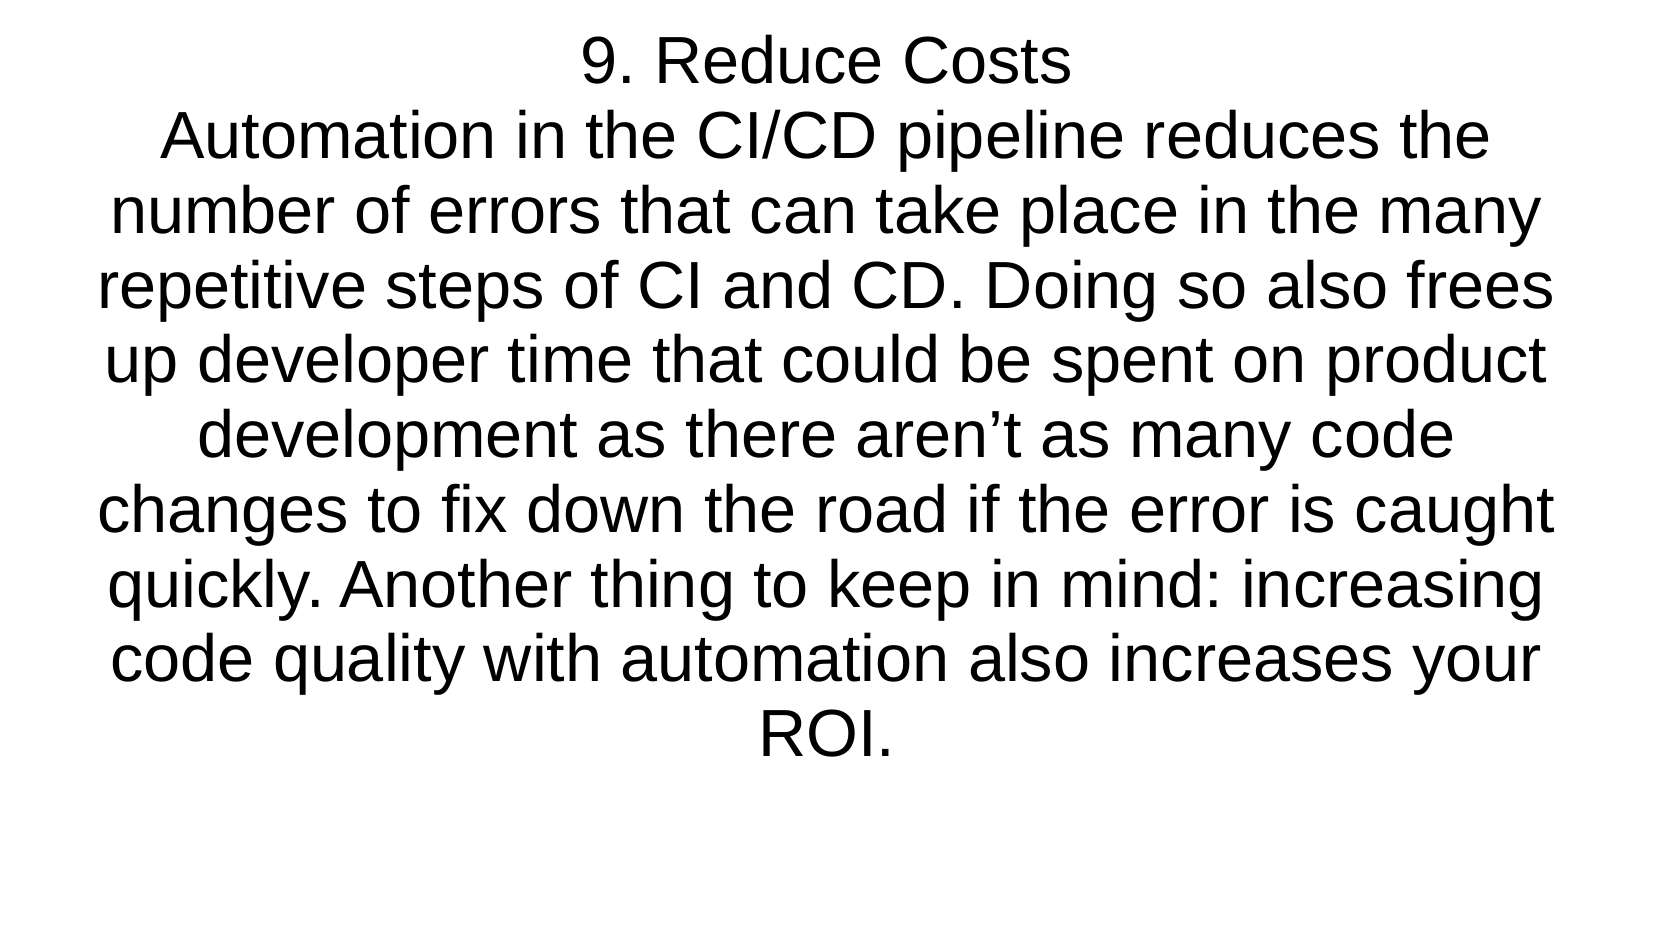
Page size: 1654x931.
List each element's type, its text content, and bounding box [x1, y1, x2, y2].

subtitle 9. Reduce Costs Automation in the CI/CD pipeline reduces the number of errors that can take place in the many repetitive steps of CI and CD. Doing so also frees up developer time that could be spent on product development as there aren’t as many code changes to fix down the road if the error is caught quickly. Another thing to keep in mind: increasing code quality with automation also increases your ROI. [82, 23, 1571, 771]
